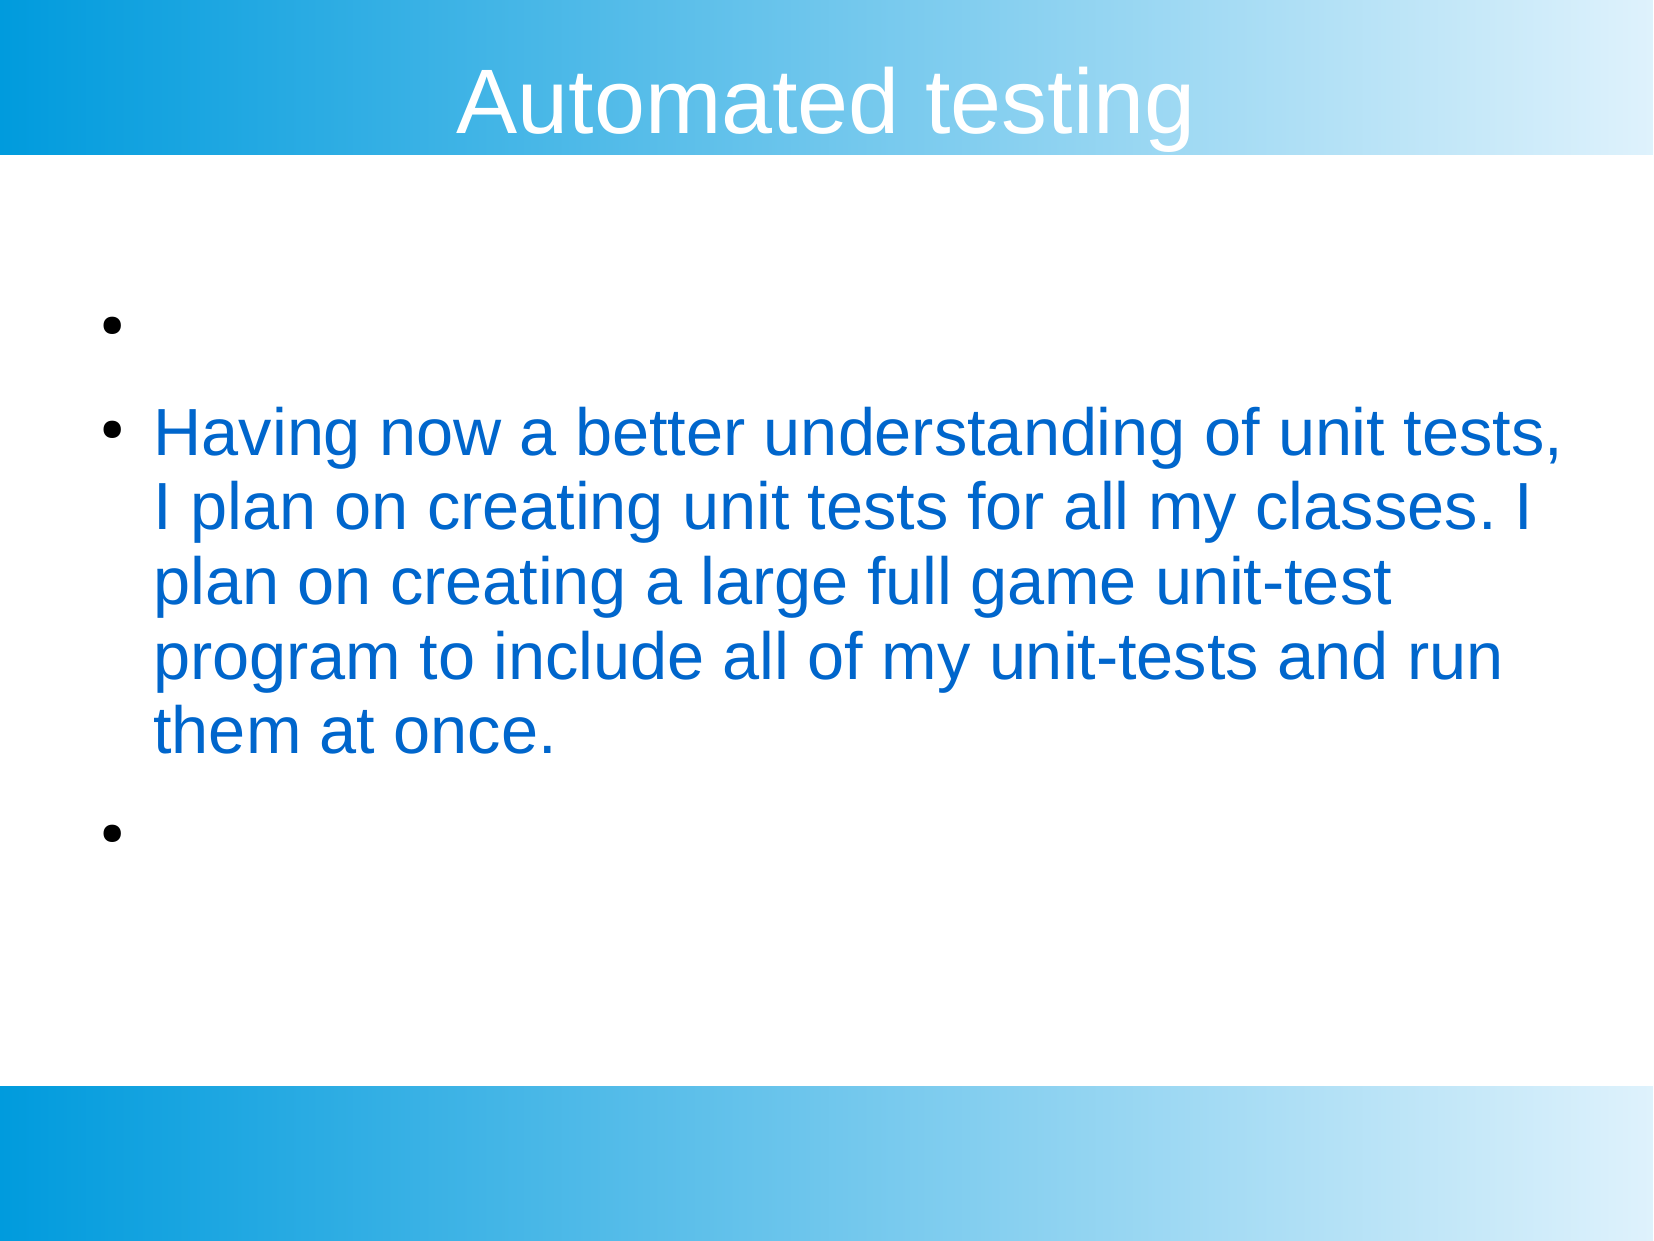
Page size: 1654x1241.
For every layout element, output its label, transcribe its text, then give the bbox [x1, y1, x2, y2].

list Having now a better understanding of unit tests, I plan on creating unit tests for all my classes. I plan on creating a large full game unit-test program to include all of my unit-tests and run them at once. [82, 290, 1571, 1010]
title Automated testing [82, 49, 1571, 155]
